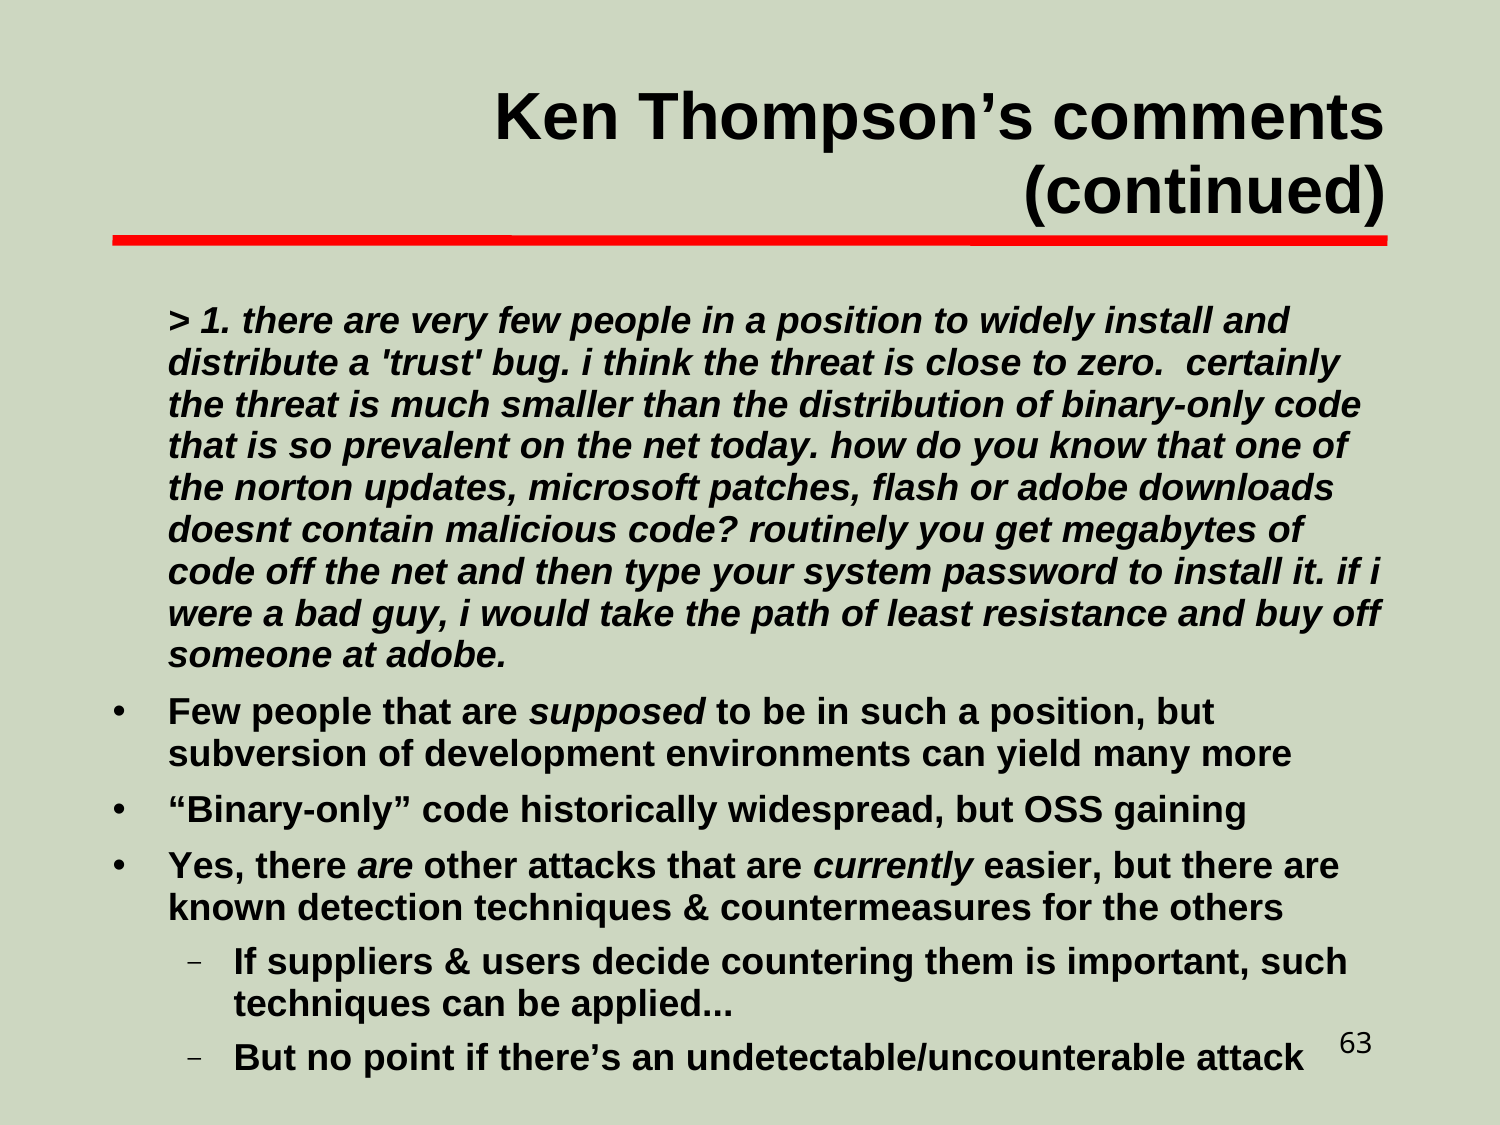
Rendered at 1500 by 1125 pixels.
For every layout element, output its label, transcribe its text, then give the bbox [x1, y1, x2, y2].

list > 1. there are very few people in a position to widely install and distribute a 'trust' bug. i think the threat is close to zero. certainly the threat is much smaller than the distribution of binary-only code that is so prevalent on the net today. how do you know that one of the norton updates, microsoft patches, flash or adobe downloads doesnt contain malicious code? routinely you get megabytes of code off the net and then type your system password to install it. if i were a bad guy, i would take the path of least resistance and buy off someone at adobe. Few people that are supposed to be in such a position, but subversion of development environments can yield many more “Binary-only” code historically widespread, but OSS gaining Yes, there are other attacks that are currently easier, but there are known detection techniques & countermeasures for the others If suppliers & users decide countering them is important, such techniques can be applied... But no point if there’s an undetectable/uncounterable attack [112, 299, 1387, 1099]
title Ken Thompson’s comments (continued) [124, 80, 1387, 229]
